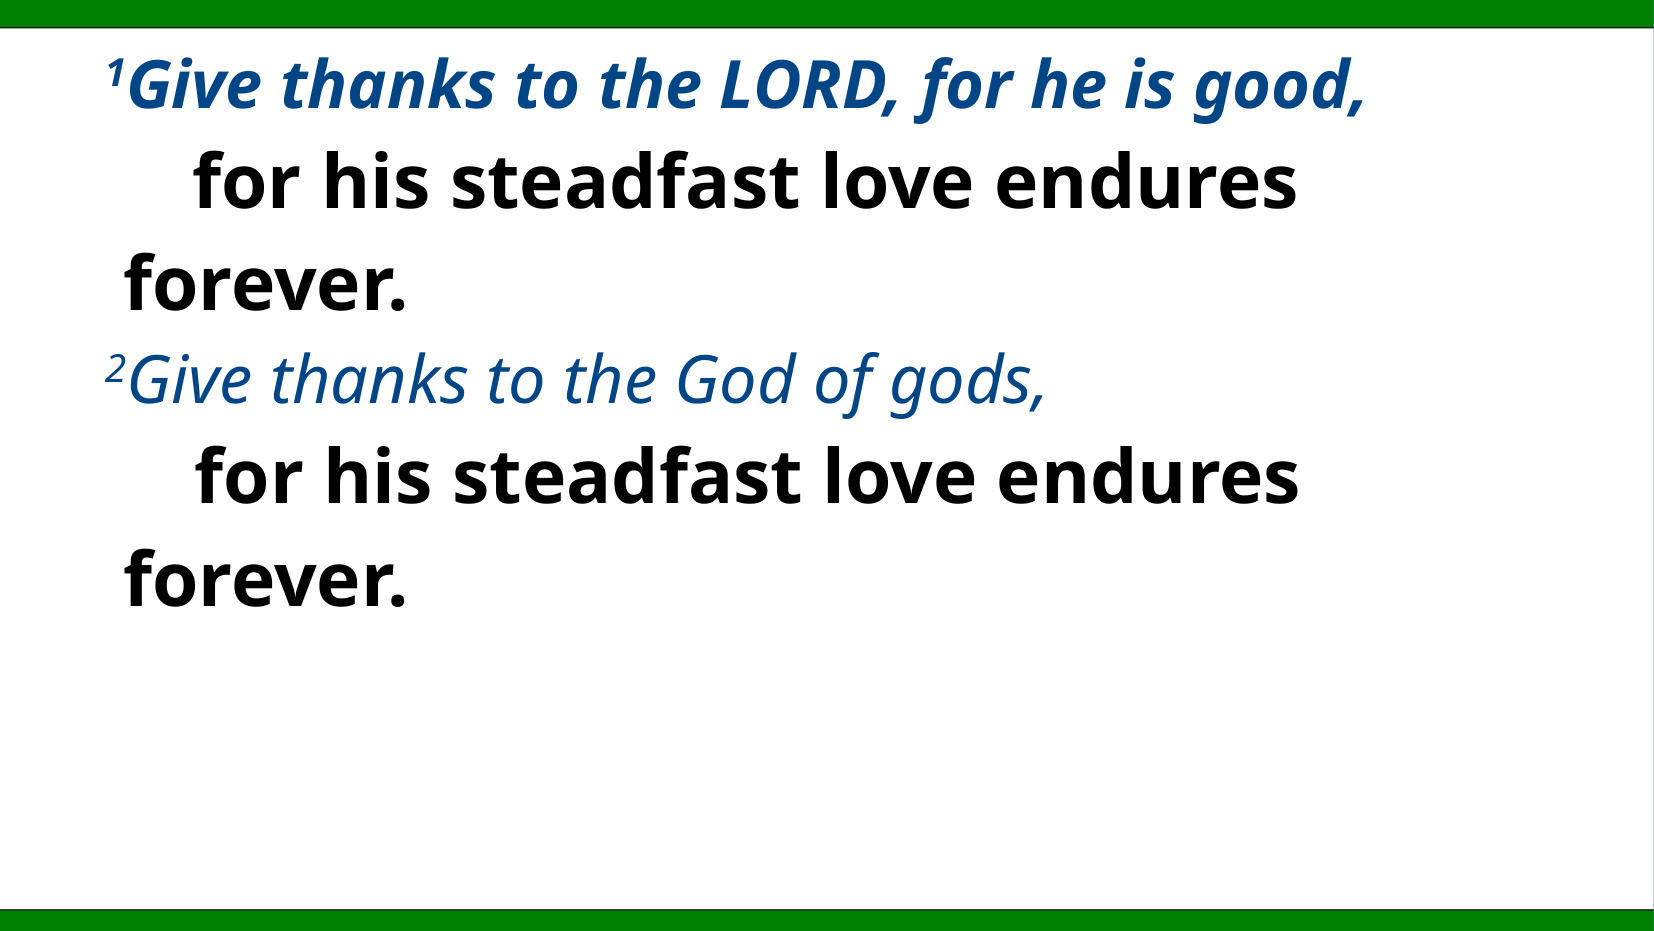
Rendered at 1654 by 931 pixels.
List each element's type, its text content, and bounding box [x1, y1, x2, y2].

picture [0, 0, 1654, 931]
text_box 1Give thanks to the LORD, for he is good, for his steadfast love endures forever. 2Give thanks to the God of gods, for his steadfast love endures forever. [90, 30, 1561, 422]
